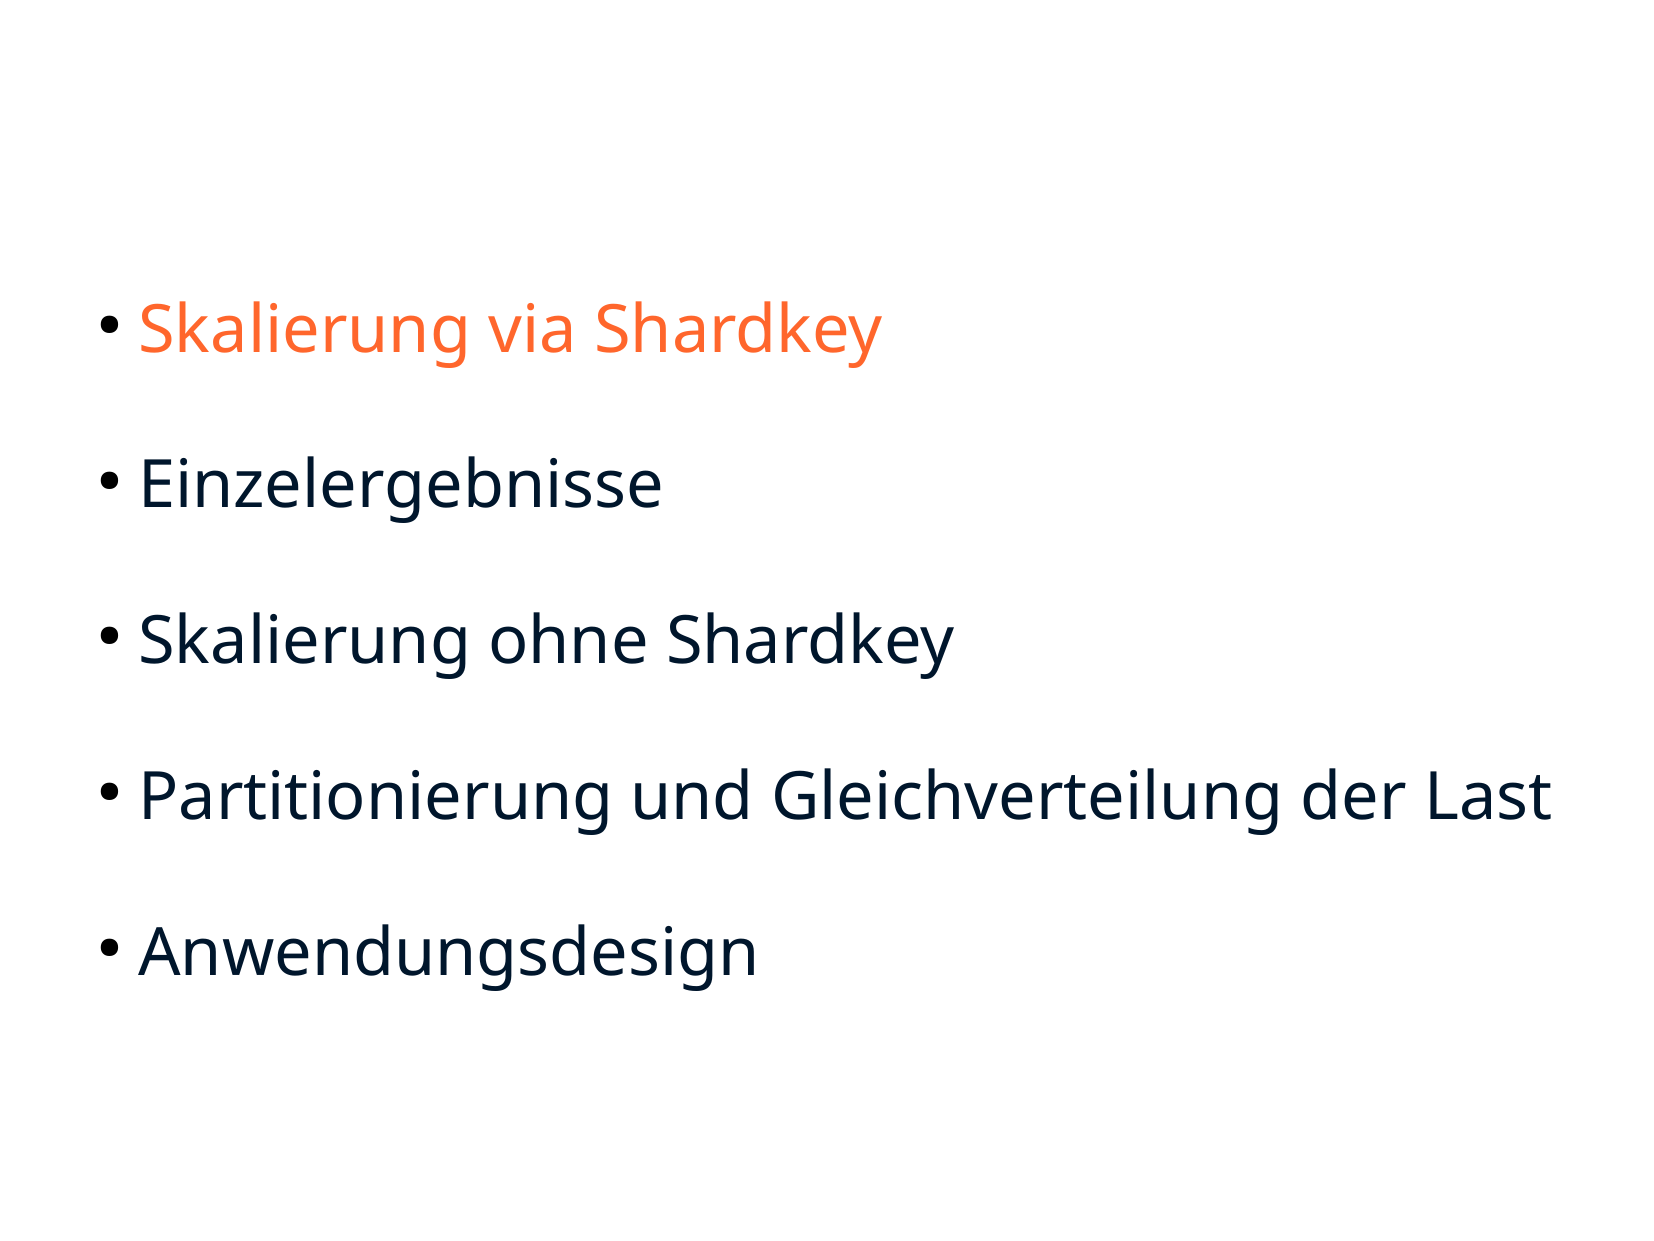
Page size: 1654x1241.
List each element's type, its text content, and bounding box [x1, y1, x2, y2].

text_box Skalierung via Shardkey Einzelergebnisse Skalierung ohne Shardkey Partitionierung und Gleichverteilung der Last Anwendungsdesign [82, 106, 1630, 1113]
